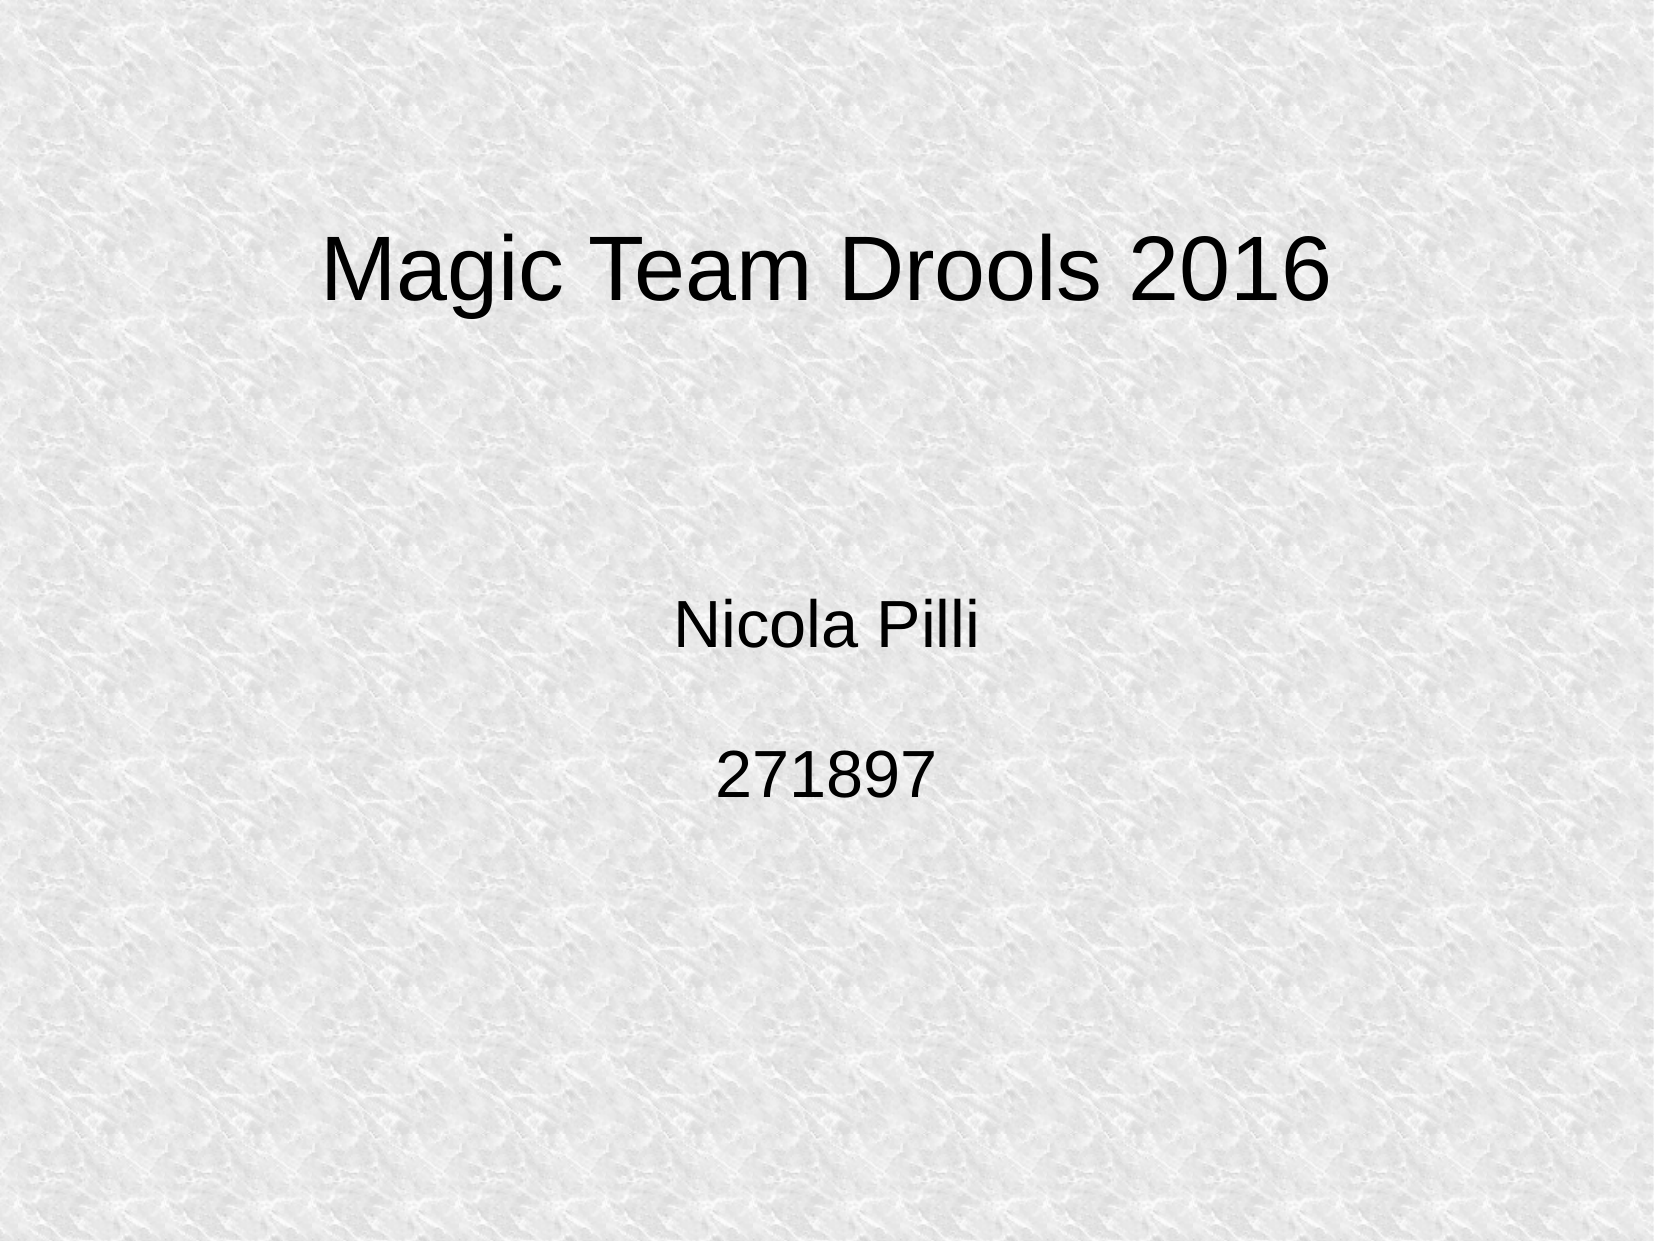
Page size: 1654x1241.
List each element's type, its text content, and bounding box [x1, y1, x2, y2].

subtitle Nicola Pilli 271897 [82, 290, 1571, 1109]
picture [0, 0, 1654, 1241]
title Magic Team Drools 2016 [82, 165, 1571, 290]
